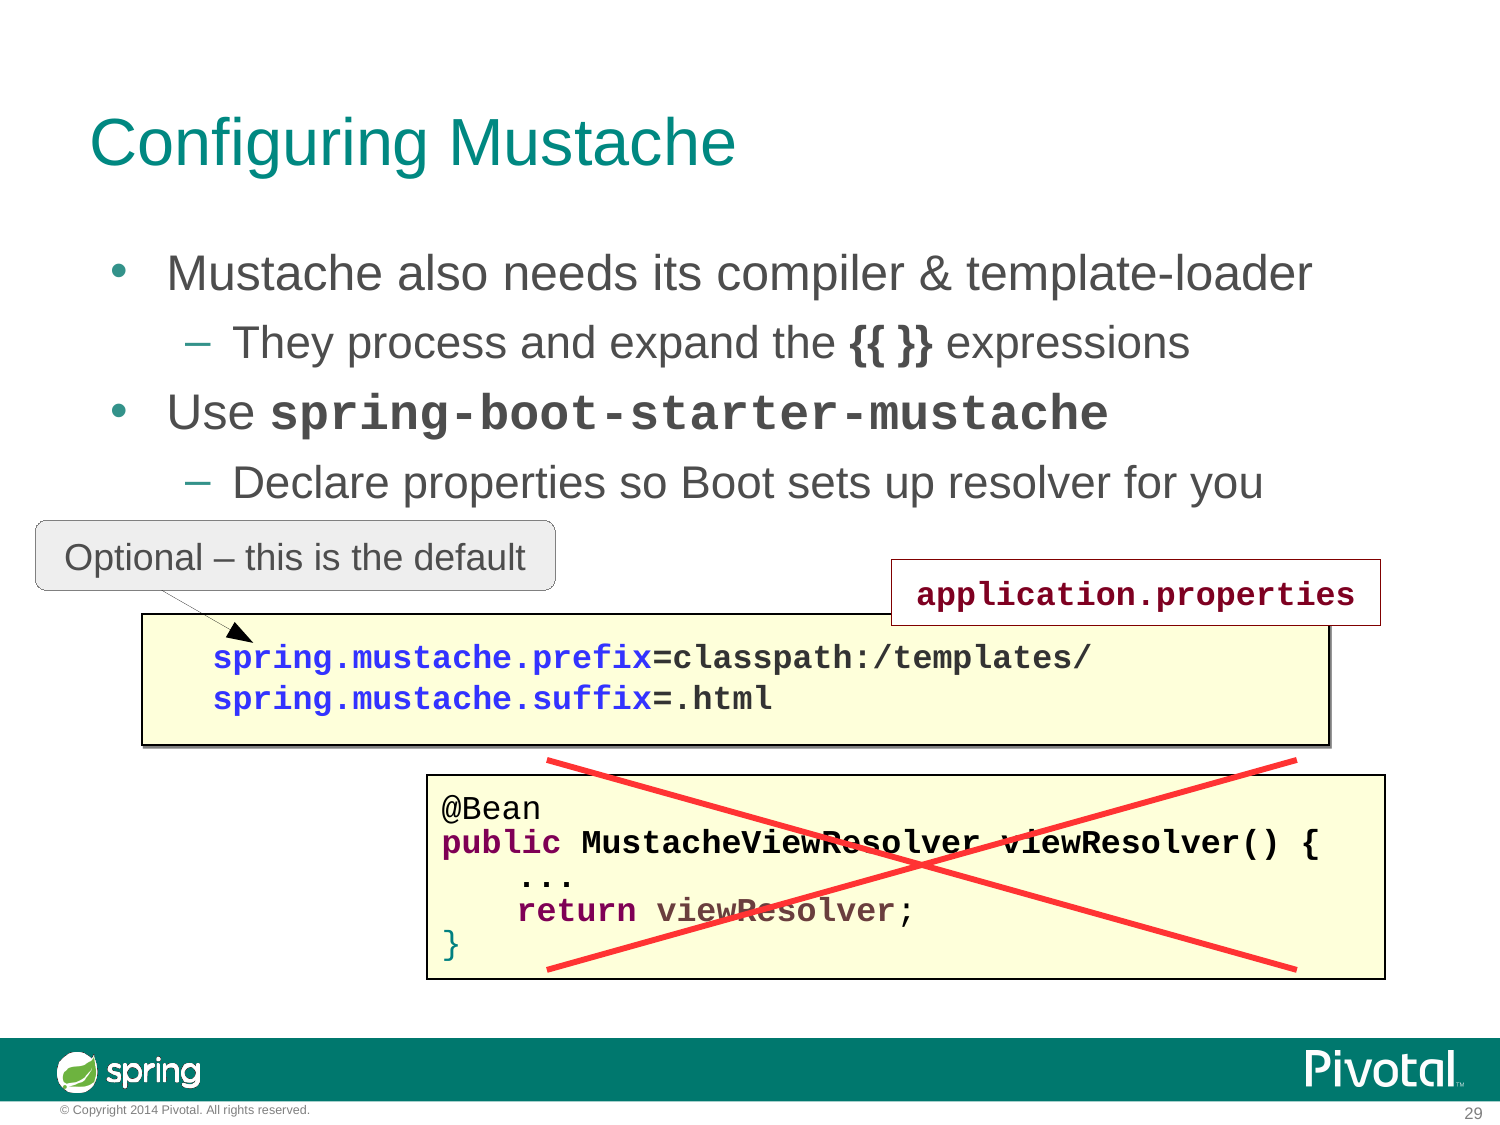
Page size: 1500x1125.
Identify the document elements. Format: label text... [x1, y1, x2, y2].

text_box spring.mustache.prefix=classpath:/templates/ spring.mustache.suffix=.html [141, 614, 1329, 745]
text_box Optional – this is the default [35, 520, 556, 591]
text_box application.properties [891, 559, 1381, 626]
text_box @Bean public MustacheViewResolver viewResolver() { ... return viewResolver; } [612, 774, 1232, 861]
title Configuring Mustache [75, 45, 1426, 233]
picture [1306, 1050, 1464, 1087]
list Mustache also needs its compiler & template-loader They process and expand the {{ }} expressions Use spring-boot-starter-mustache Declare properties so Boot sets up resolver for you [95, 232, 1446, 986]
picture [32, 1041, 210, 1103]
text_box @Bean public MustacheViewResolver viewResolver() { ... return viewResolver; } [426, 774, 1386, 979]
